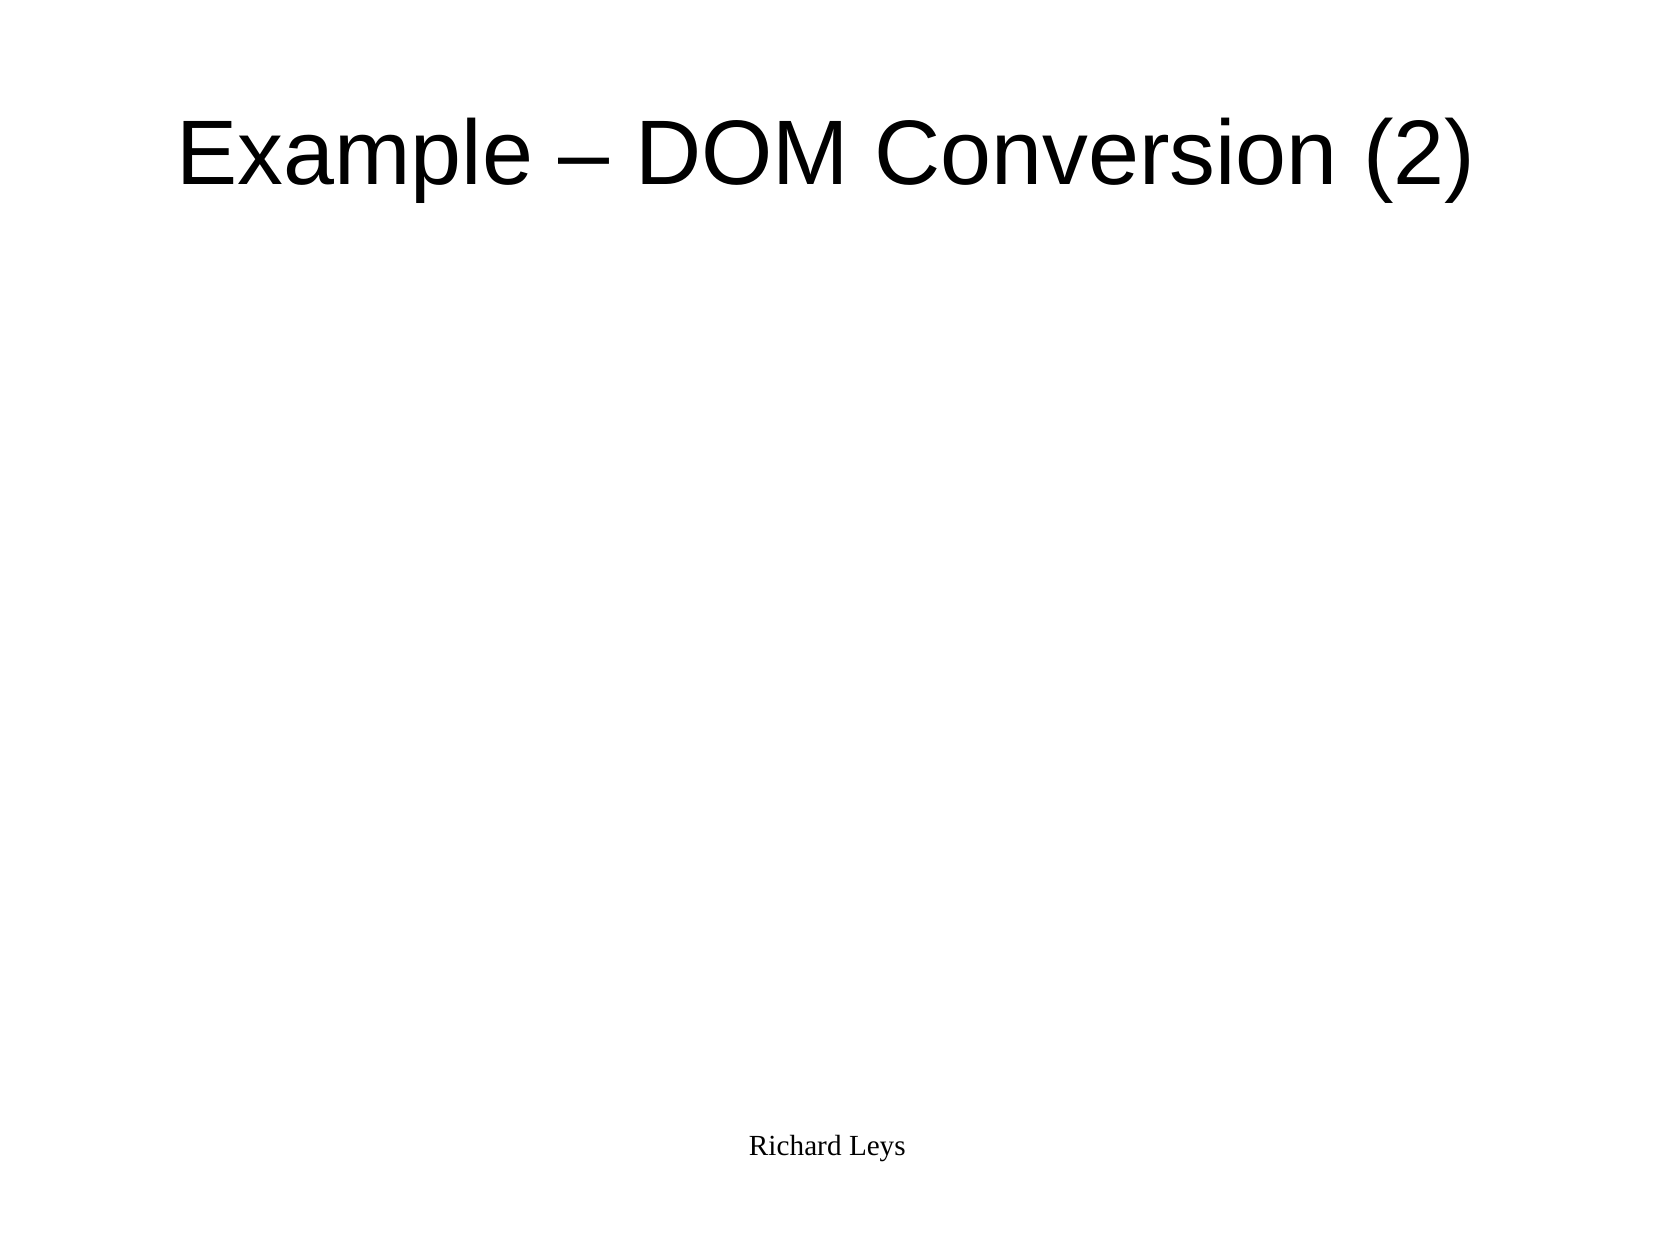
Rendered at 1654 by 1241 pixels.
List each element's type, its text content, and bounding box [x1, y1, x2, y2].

title Example – DOM Conversion (2) [82, 49, 1571, 257]
